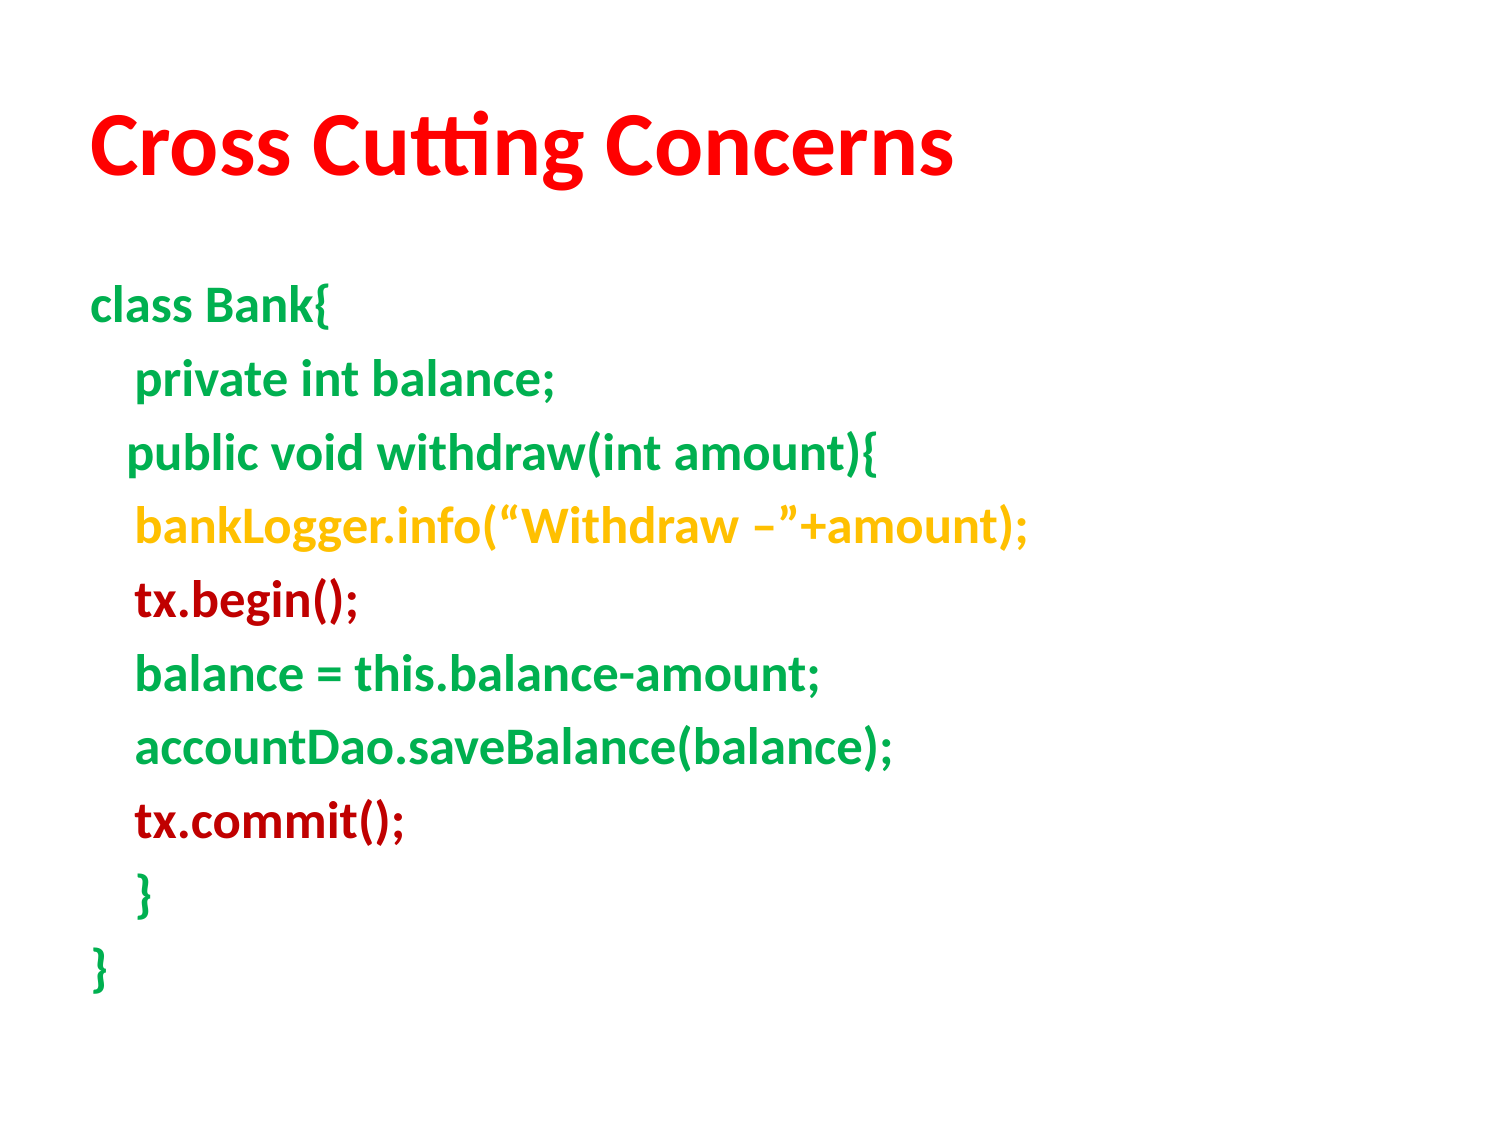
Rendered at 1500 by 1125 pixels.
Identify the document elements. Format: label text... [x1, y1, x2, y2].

title Cross Cutting Concerns [75, 45, 1425, 233]
list class Bank{ private int balance; public void withdraw(int amount){ bankLogger.info(“Withdraw –”+amount); tx.begin(); balance = this.balance-amount; accountDao.saveBalance(balance); tx.commit(); } } [75, 262, 1425, 1005]
